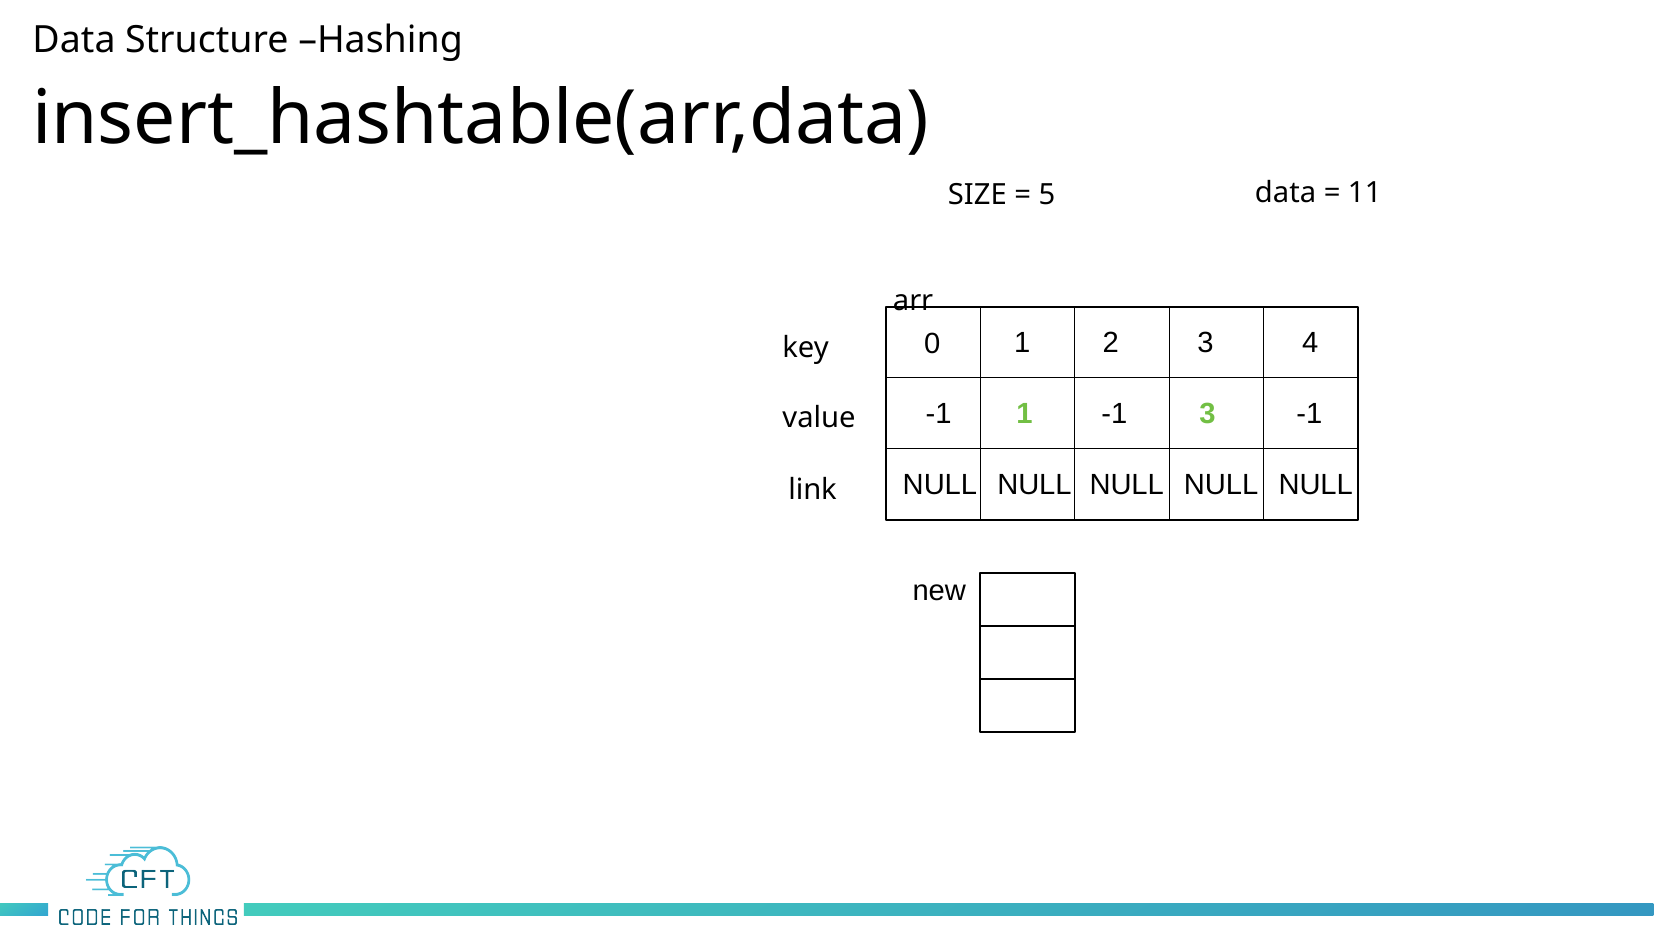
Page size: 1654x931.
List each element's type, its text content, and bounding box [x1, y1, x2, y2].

text_box [885, 473, 980, 520]
text_box [1075, 378, 1169, 448]
text_box NULL [1169, 460, 1263, 508]
text_box [981, 449, 1074, 460]
text_box 2 [1087, 318, 1134, 367]
text_box SIZE = 5 [933, 165, 1111, 215]
text_box [980, 572, 1075, 733]
text_box NULL [1263, 460, 1368, 509]
text_box [898, 449, 980, 460]
picture [59, 846, 237, 925]
text_box [1264, 378, 1359, 448]
text_box -1 [1086, 389, 1143, 438]
text_box [981, 508, 1074, 520]
text_box 3 [1184, 389, 1241, 438]
text_box key [767, 318, 910, 403]
text_box -1 [1281, 389, 1338, 438]
text_box NULL [1074, 460, 1169, 508]
text_box value [767, 389, 898, 473]
text_box NULL [887, 460, 993, 509]
text_box [1075, 508, 1169, 520]
text_box 3 [1182, 318, 1229, 367]
text_box [1170, 378, 1263, 448]
text_box -1 [910, 389, 967, 438]
text_box [910, 322, 980, 377]
text_box 1 [999, 318, 1046, 367]
text_box [981, 307, 1074, 377]
title Data Structure –Hashing insert_hashtable(arr,data) [32, 12, 1184, 166]
text_box [1264, 509, 1359, 520]
text_box [898, 378, 980, 448]
text_box link [773, 460, 863, 510]
text_box [1075, 307, 1169, 377]
text_box [1264, 449, 1359, 460]
text_box 0 [909, 319, 956, 368]
text_box [1075, 449, 1169, 460]
text_box new [897, 566, 1002, 615]
text_box 4 [1287, 318, 1334, 367]
text_box [1170, 307, 1263, 377]
text_box data = 11 [1240, 163, 1418, 213]
text_box [1170, 449, 1263, 460]
text_box [1264, 307, 1359, 377]
text_box [981, 378, 1074, 448]
text_box arr [878, 272, 1056, 322]
text_box 1 [1001, 389, 1058, 438]
text_box NULL [982, 460, 1074, 508]
text_box [1170, 508, 1263, 520]
